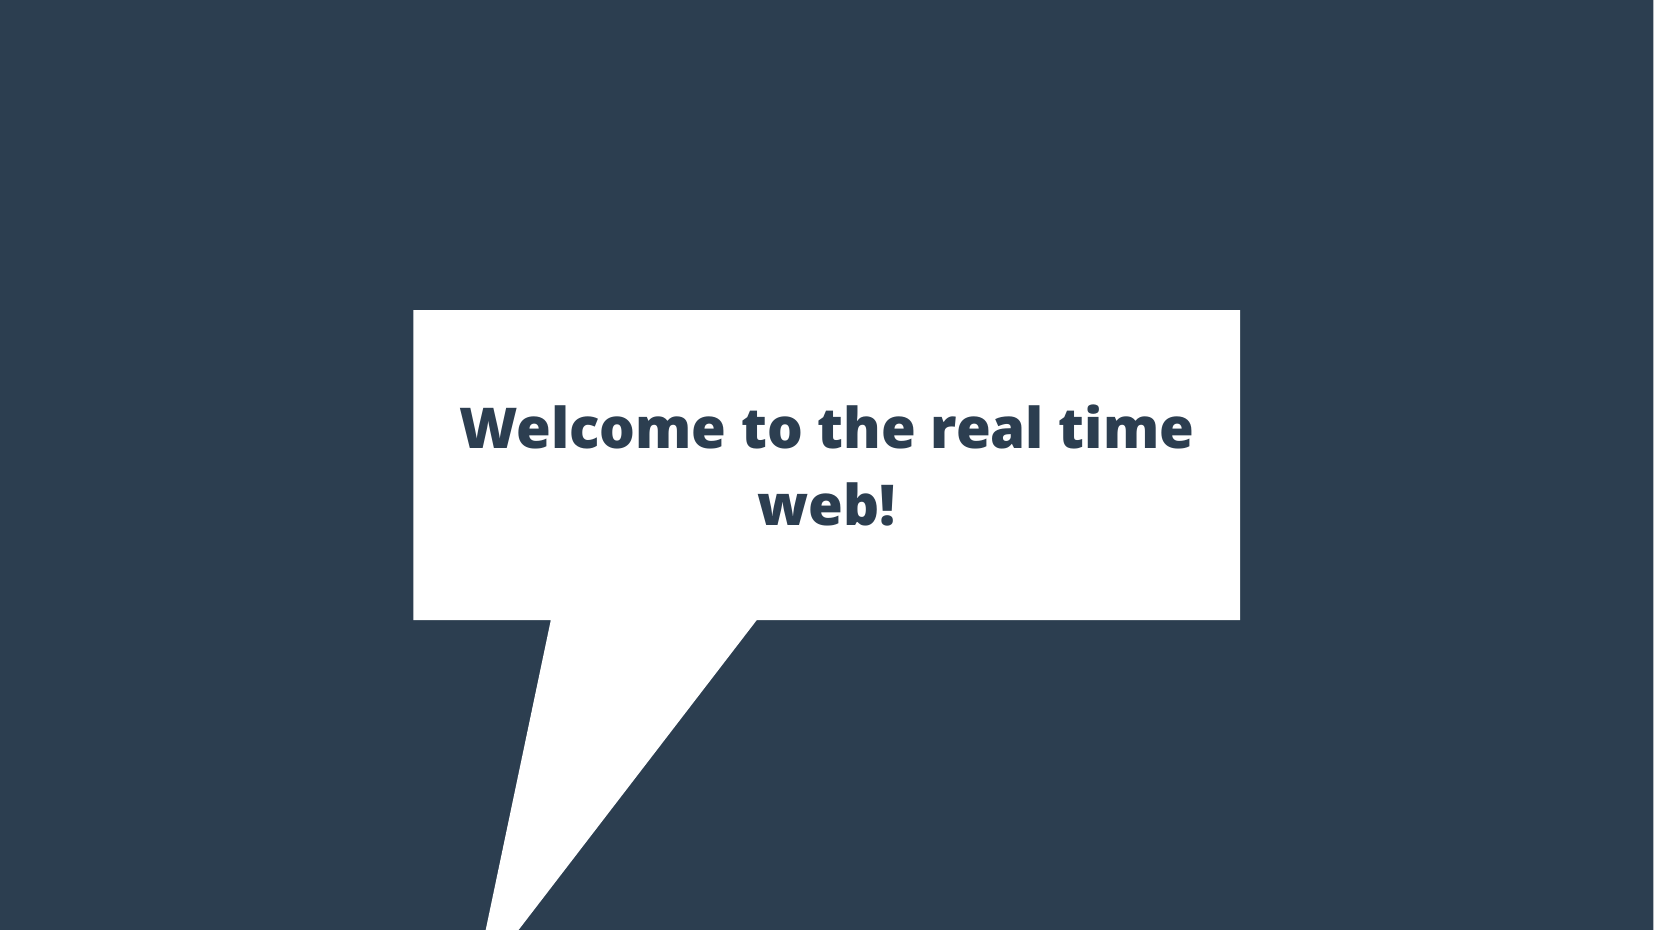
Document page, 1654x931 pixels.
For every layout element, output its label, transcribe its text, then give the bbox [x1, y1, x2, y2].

title Welcome to the real time web! [442, 332, 1211, 598]
